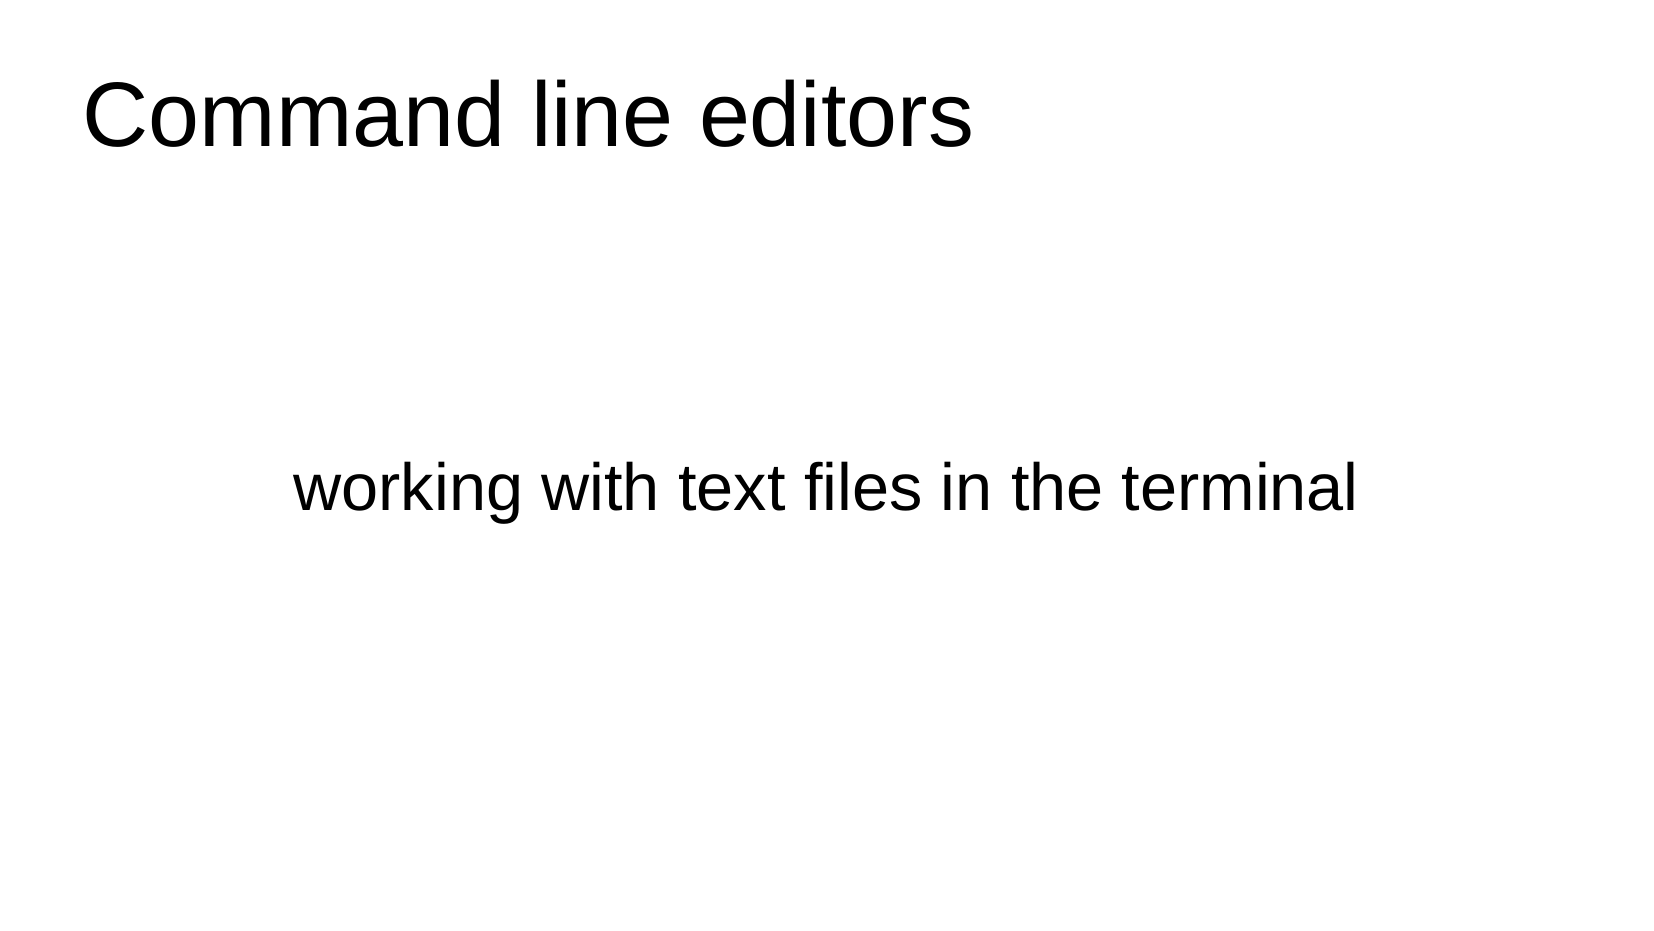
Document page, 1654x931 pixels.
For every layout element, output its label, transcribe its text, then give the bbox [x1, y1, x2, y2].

subtitle working with text files in the terminal [82, 217, 1571, 758]
title Command line editors [82, 37, 1571, 193]
